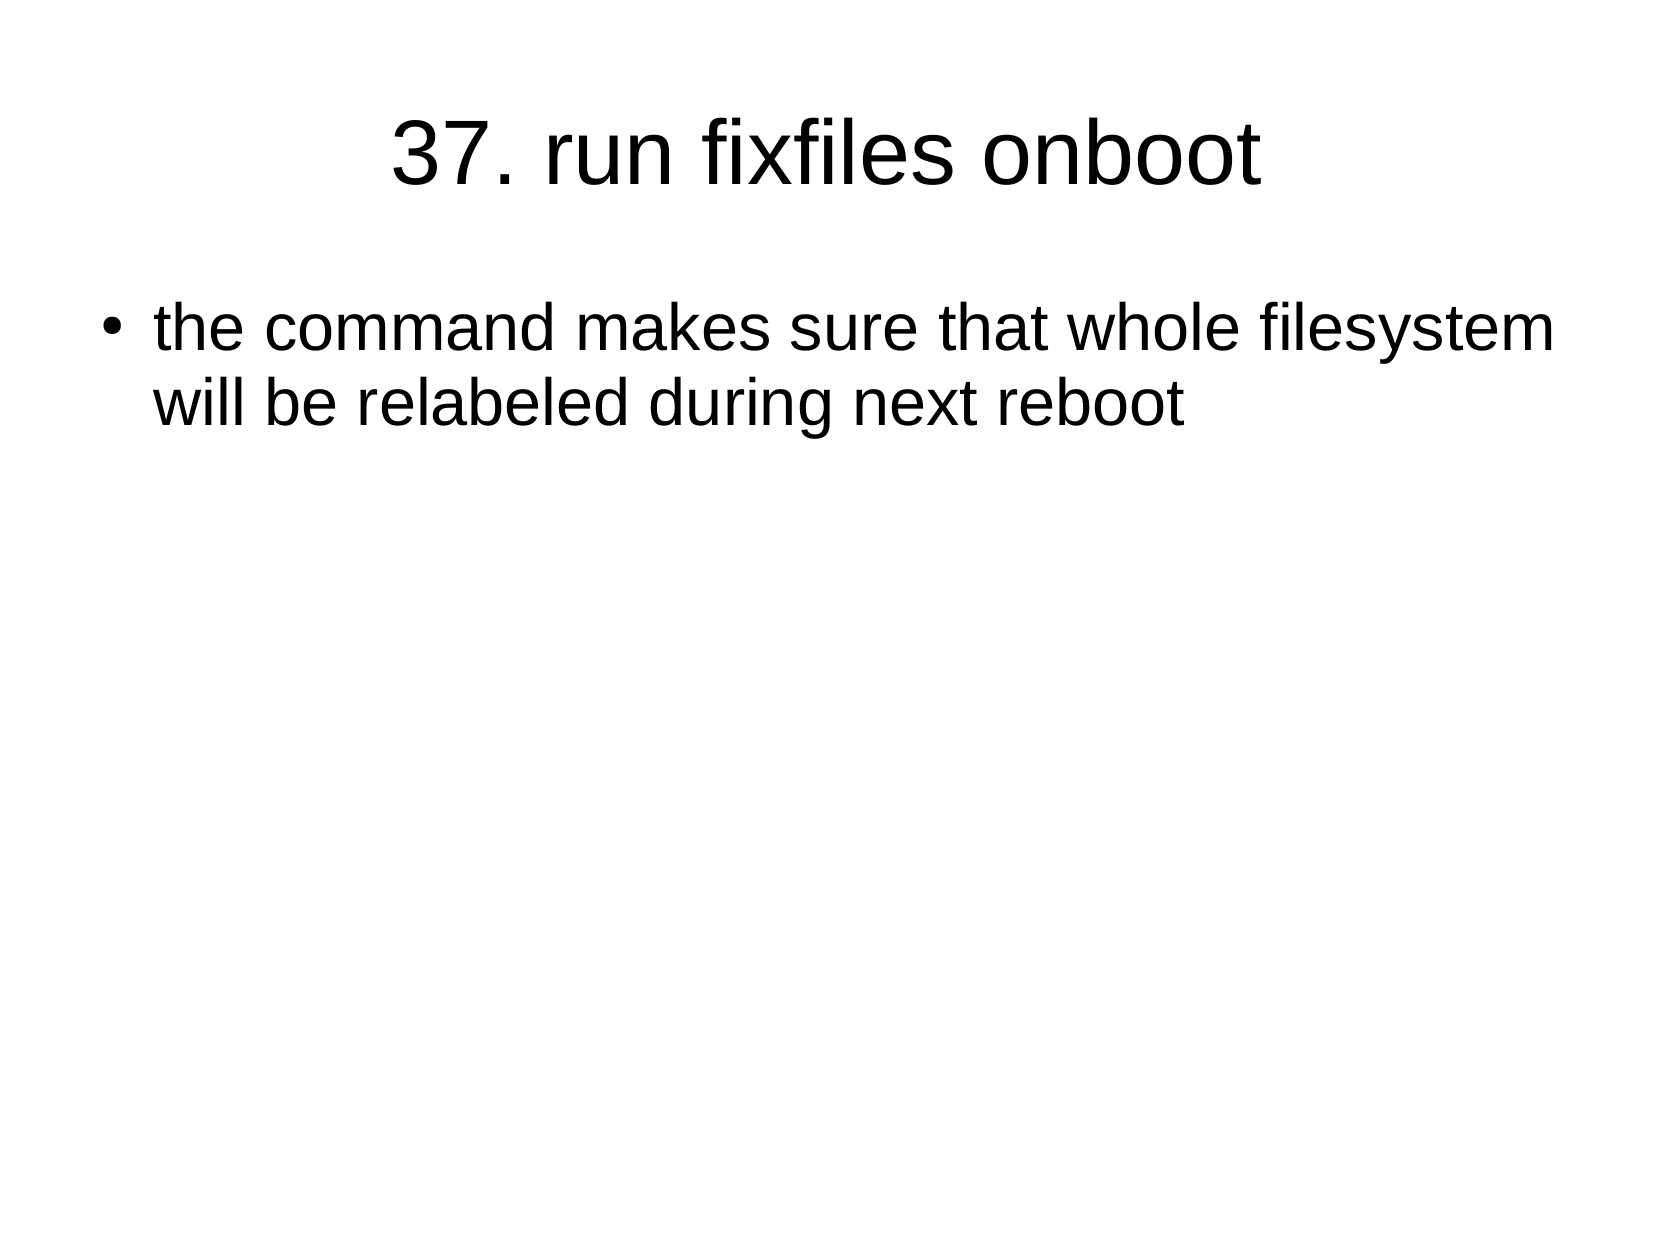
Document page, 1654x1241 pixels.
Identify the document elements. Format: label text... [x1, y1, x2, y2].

list the command makes sure that whole filesystem will be relabeled during next reboot [82, 290, 1571, 1010]
title 37. run fixfiles onboot [82, 49, 1571, 257]
